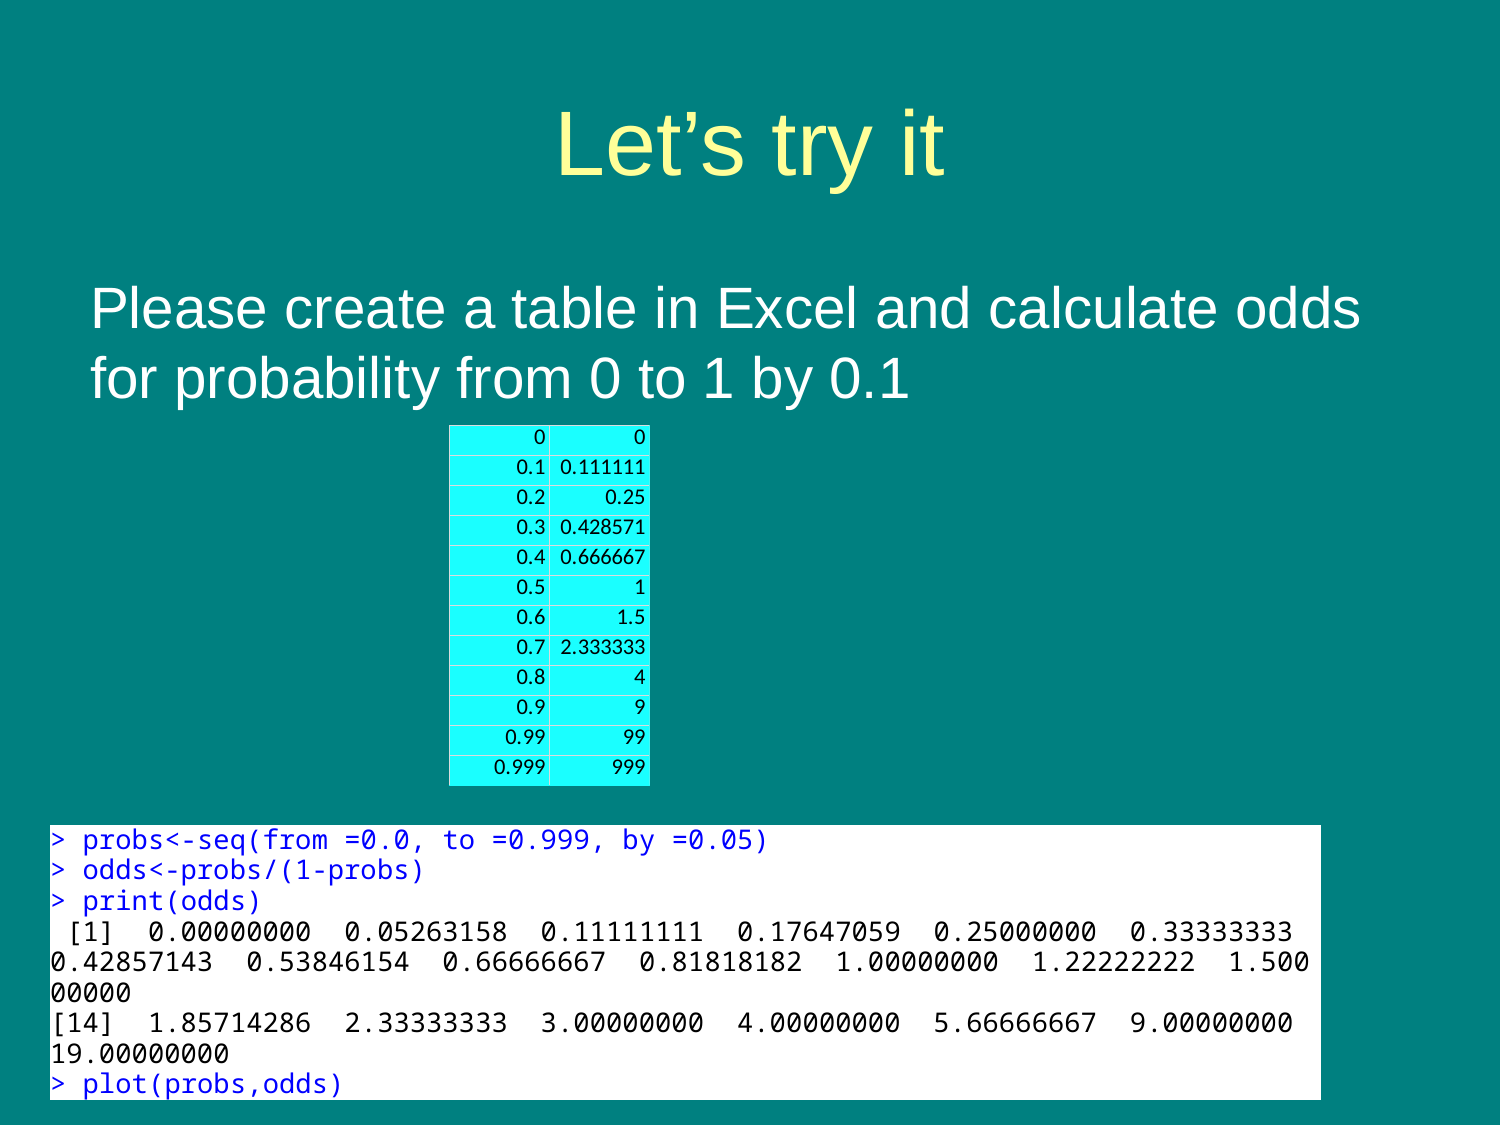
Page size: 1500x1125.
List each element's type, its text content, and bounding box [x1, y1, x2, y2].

title Let’s try it [75, 45, 1425, 233]
picture [50, 825, 1323, 1100]
list Please create a table in Excel and calculate odds for probability from 0 to 1 by 0.1 [75, 262, 1425, 1005]
picture [449, 425, 651, 787]
